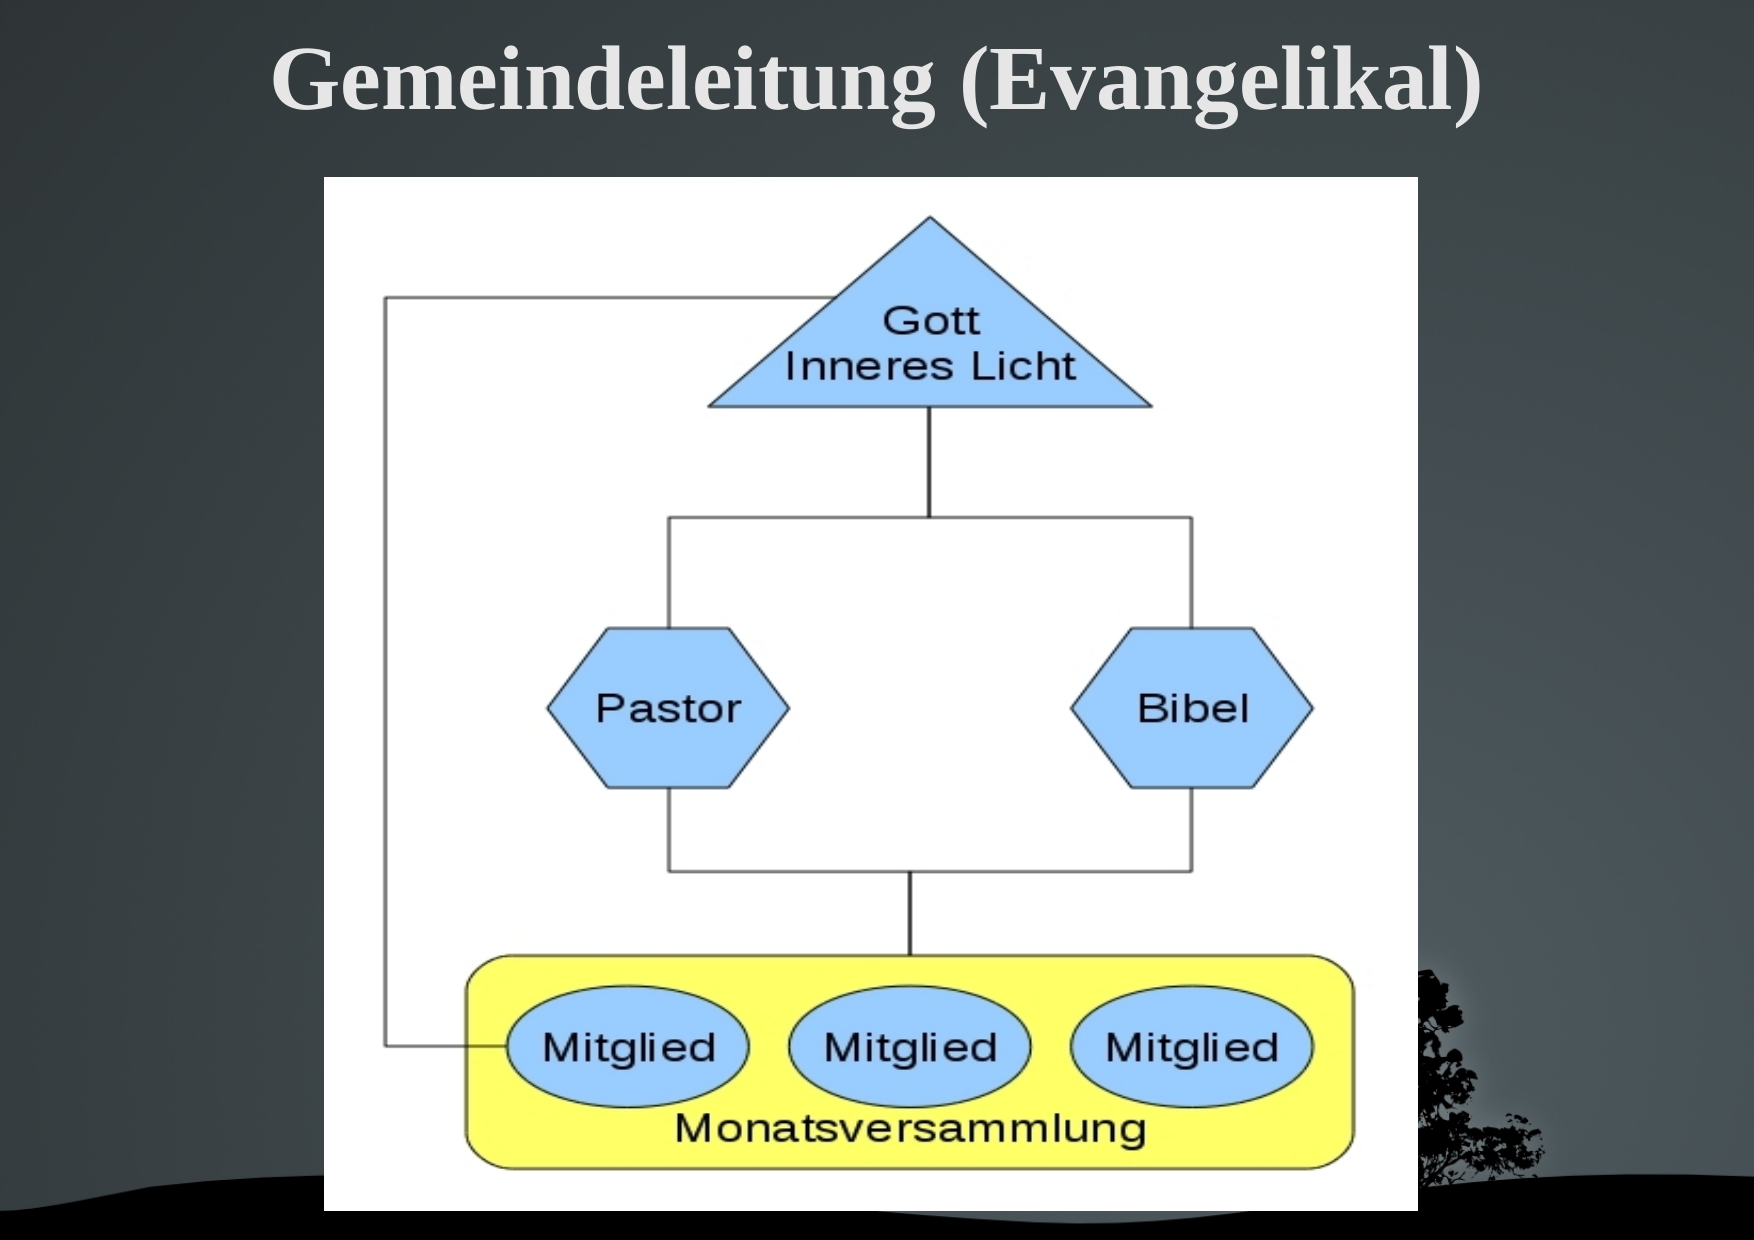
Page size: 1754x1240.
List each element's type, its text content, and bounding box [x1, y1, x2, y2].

picture [0, 0, 1754, 1240]
title Gemeindeleitung (Evangelikal) [88, 0, 1668, 207]
